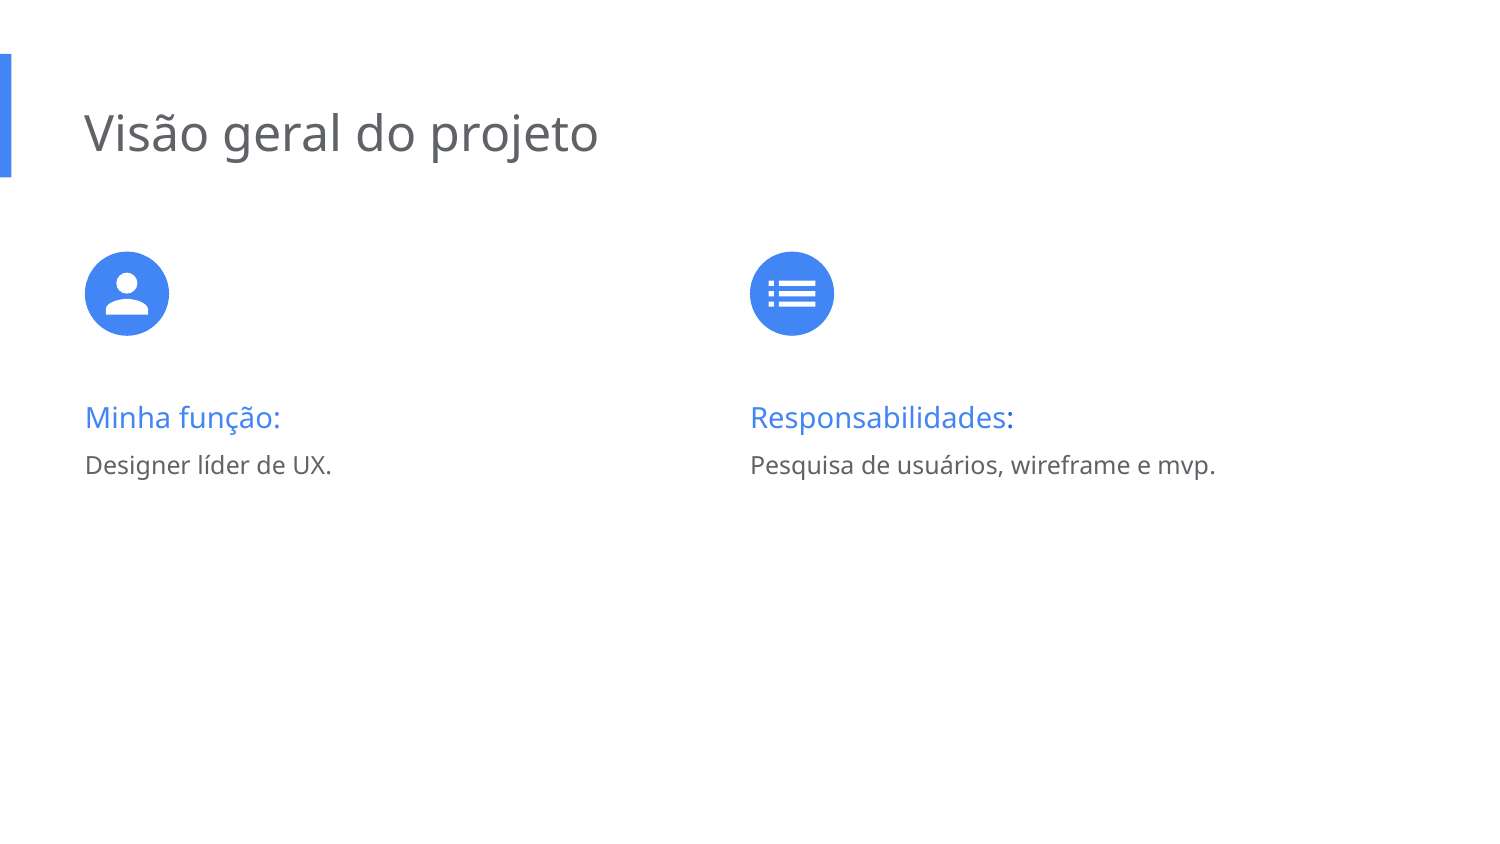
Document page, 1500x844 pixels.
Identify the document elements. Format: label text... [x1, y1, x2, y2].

text_box [749, 251, 835, 336]
text_box [84, 251, 170, 336]
text_box Minha função: Designer líder de UX. [84, 367, 651, 495]
text_box Visão geral do projeto [84, 85, 1095, 177]
text_box Responsabilidades: Pesquisa de usuários, wireframe e mvp. [750, 367, 1316, 495]
